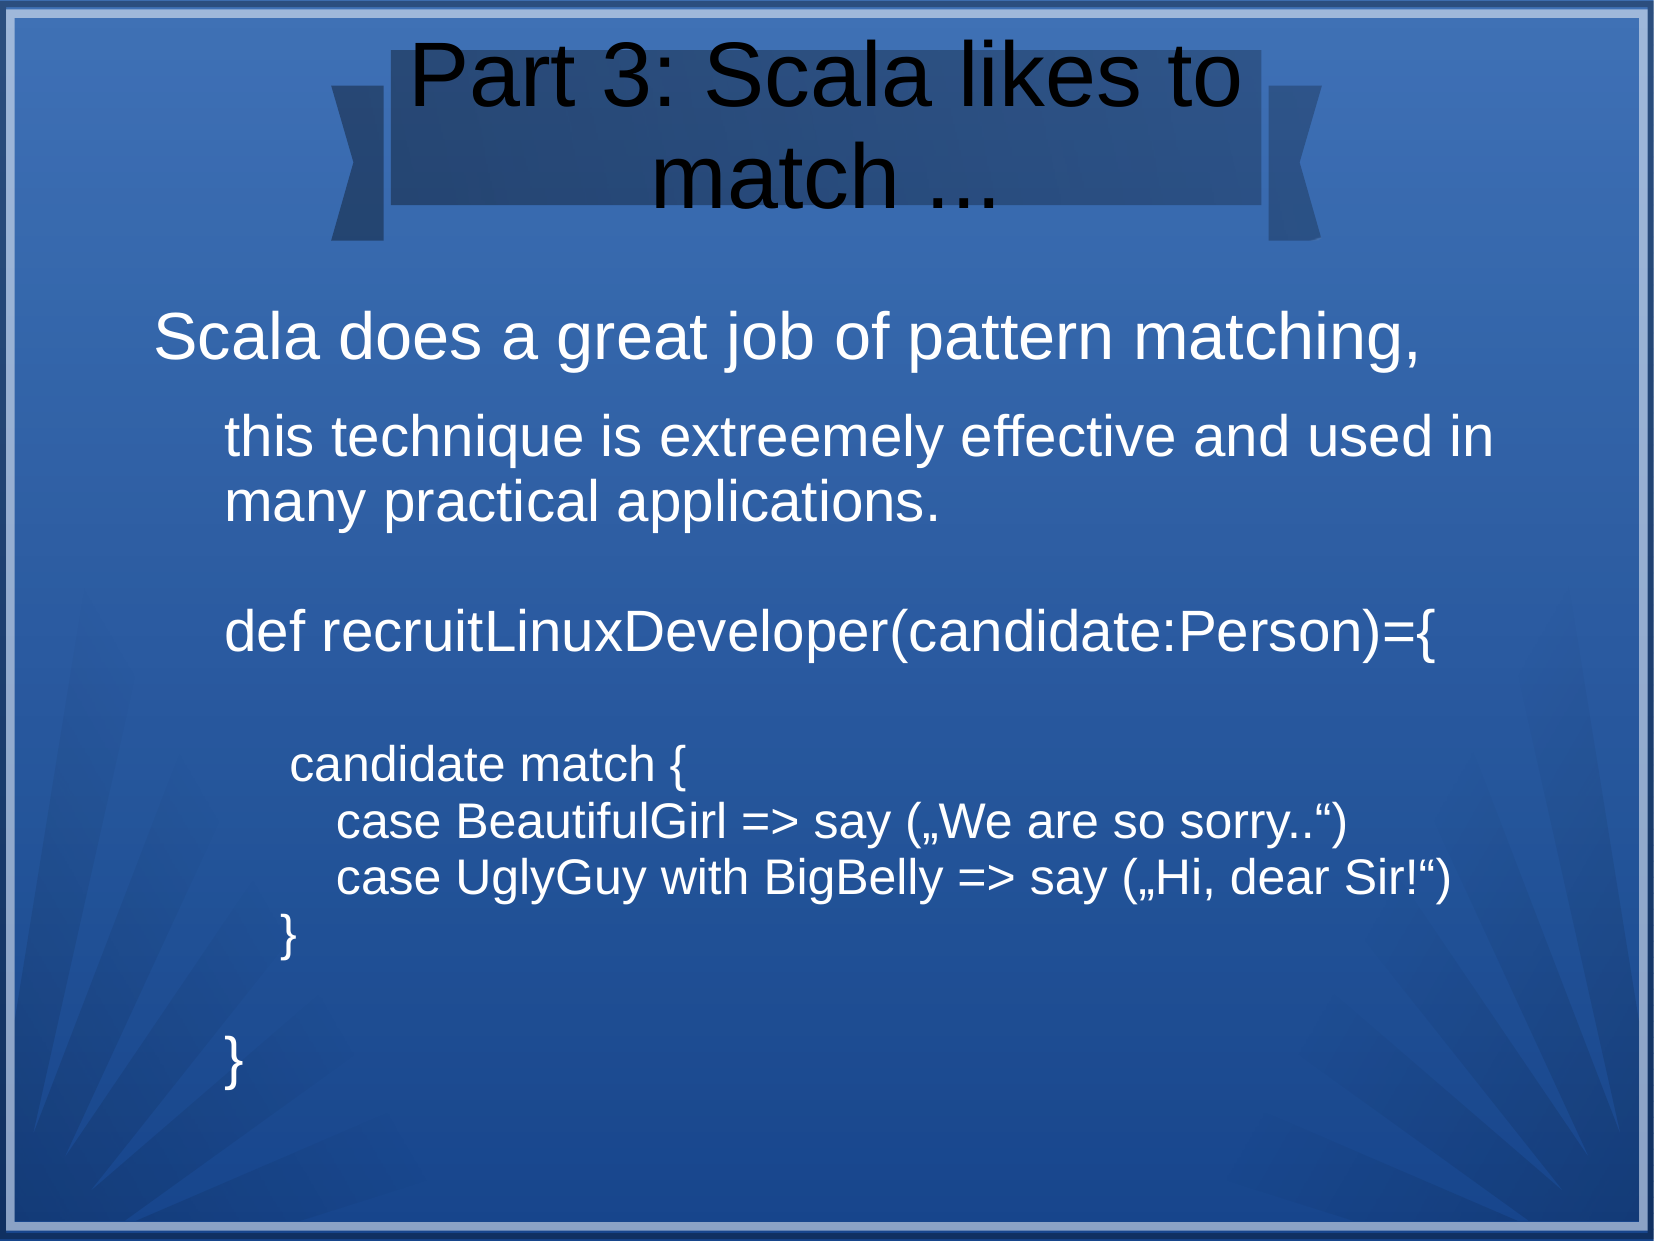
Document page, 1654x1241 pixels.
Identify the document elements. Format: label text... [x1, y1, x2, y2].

title Part 3: Scala likes to match ... [389, 23, 1264, 229]
list Scala does a great job of pattern matching, this technique is extreemely effective and used in many practical applications. def recruitLinuxDeveloper(candidate:Person)={ candidate match { case BeautifulGirl => say („We are so sorry..“) case UglyGuy with BigBelly => say („Hi, dear Sir!“) } } [82, 299, 1571, 1241]
